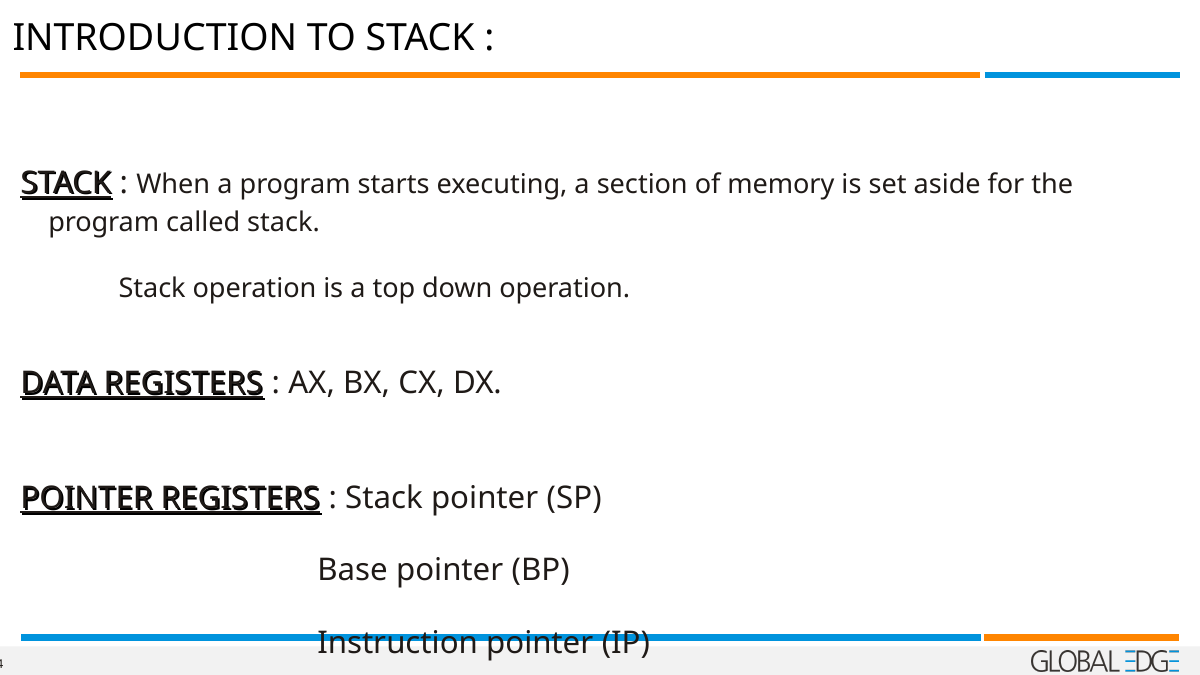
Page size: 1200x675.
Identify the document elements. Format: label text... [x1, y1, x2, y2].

title INTRODUCTION TO STACK : [12, 9, 1088, 63]
subtitle STACK : When a program starts executing, a section of memory is set aside for the program called stack. Stack operation is a top down operation. DATA REGISTERS : AX, BX, CX, DX. POINTER REGISTERS : Stack pointer (SP) Base pointer (BP) Instruction pointer (IP) [20, 87, 1179, 672]
